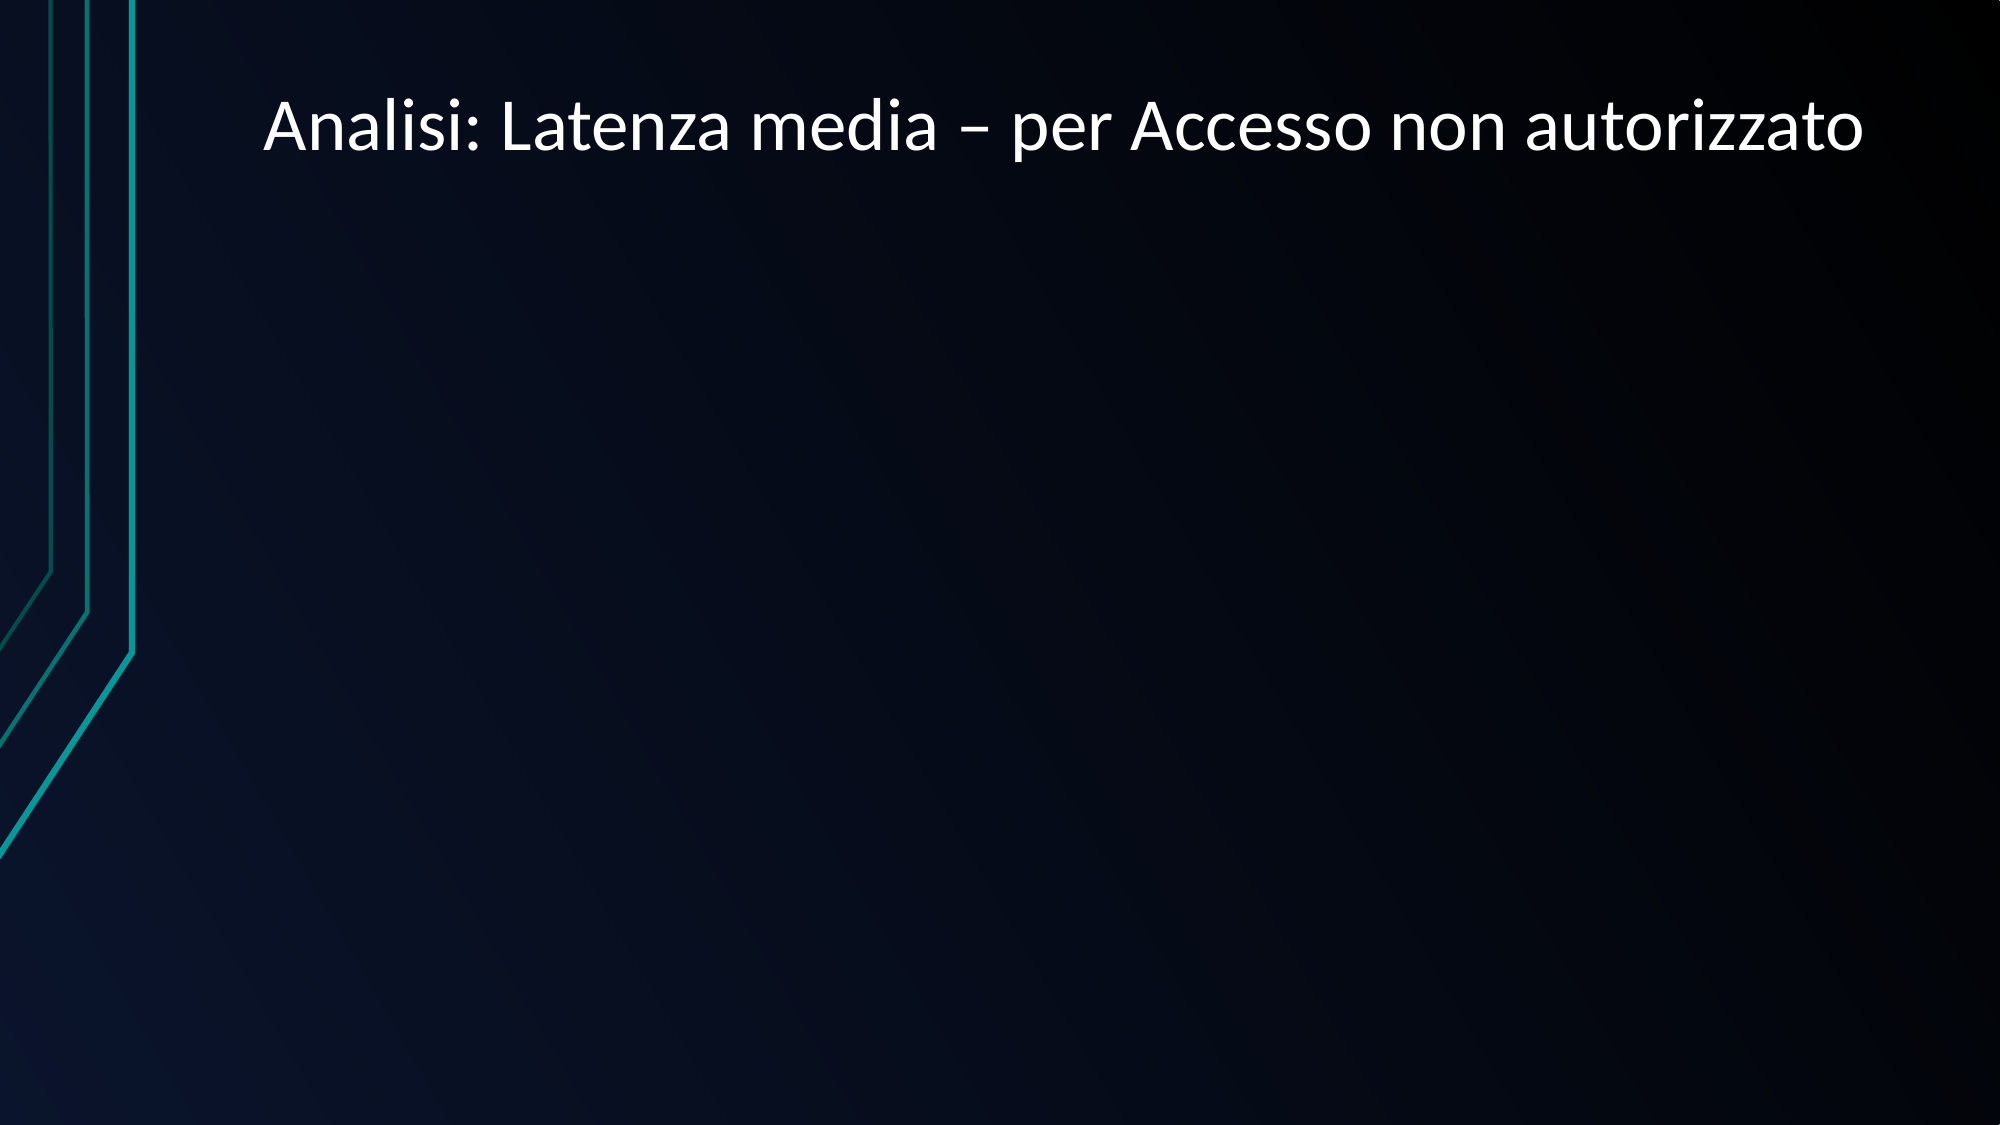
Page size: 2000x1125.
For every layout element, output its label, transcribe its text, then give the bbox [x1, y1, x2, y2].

text_box Analisi: Latenza media – per Accesso non autorizzato [248, 68, 2000, 175]
